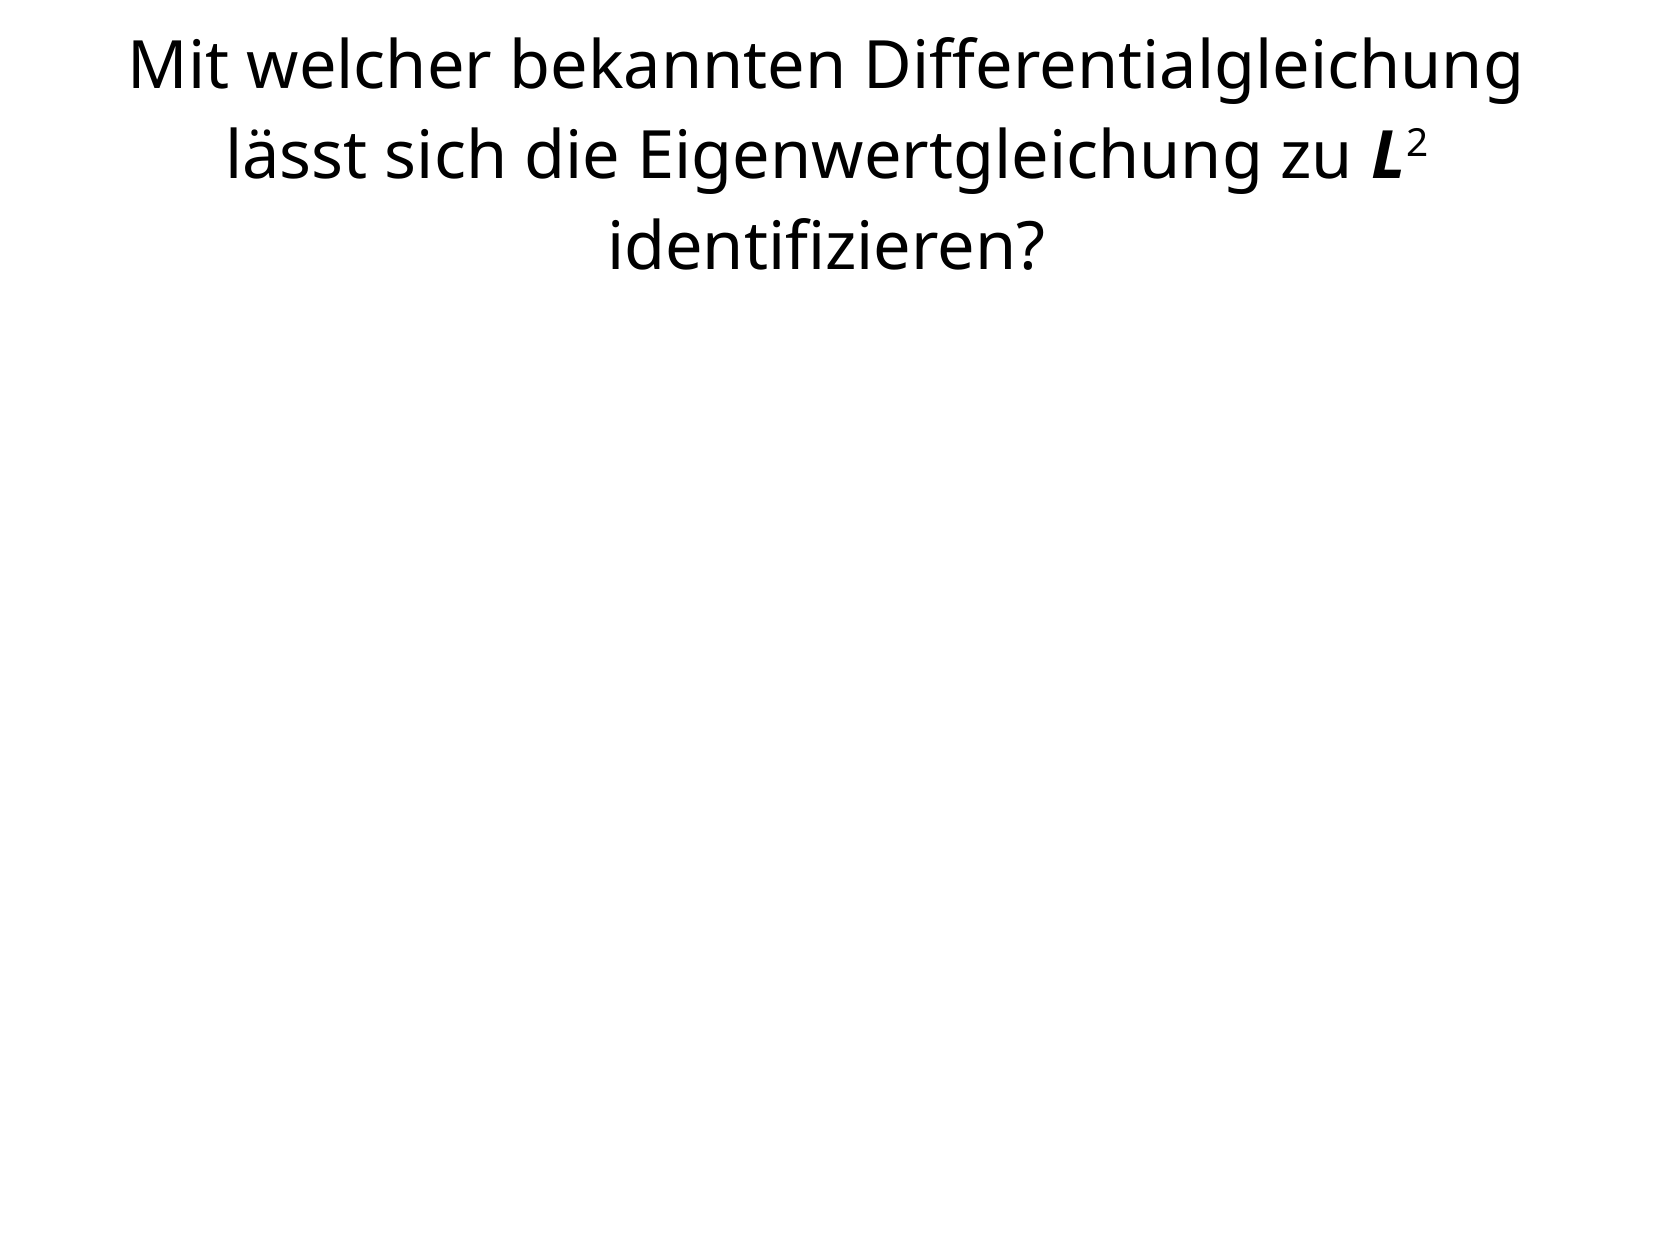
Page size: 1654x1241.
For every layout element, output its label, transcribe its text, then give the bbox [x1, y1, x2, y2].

title Mit welcher bekannten Differentialgleichung lässt sich die Eigenwertgleichung zu L2 identifizieren? [82, 49, 1571, 257]
